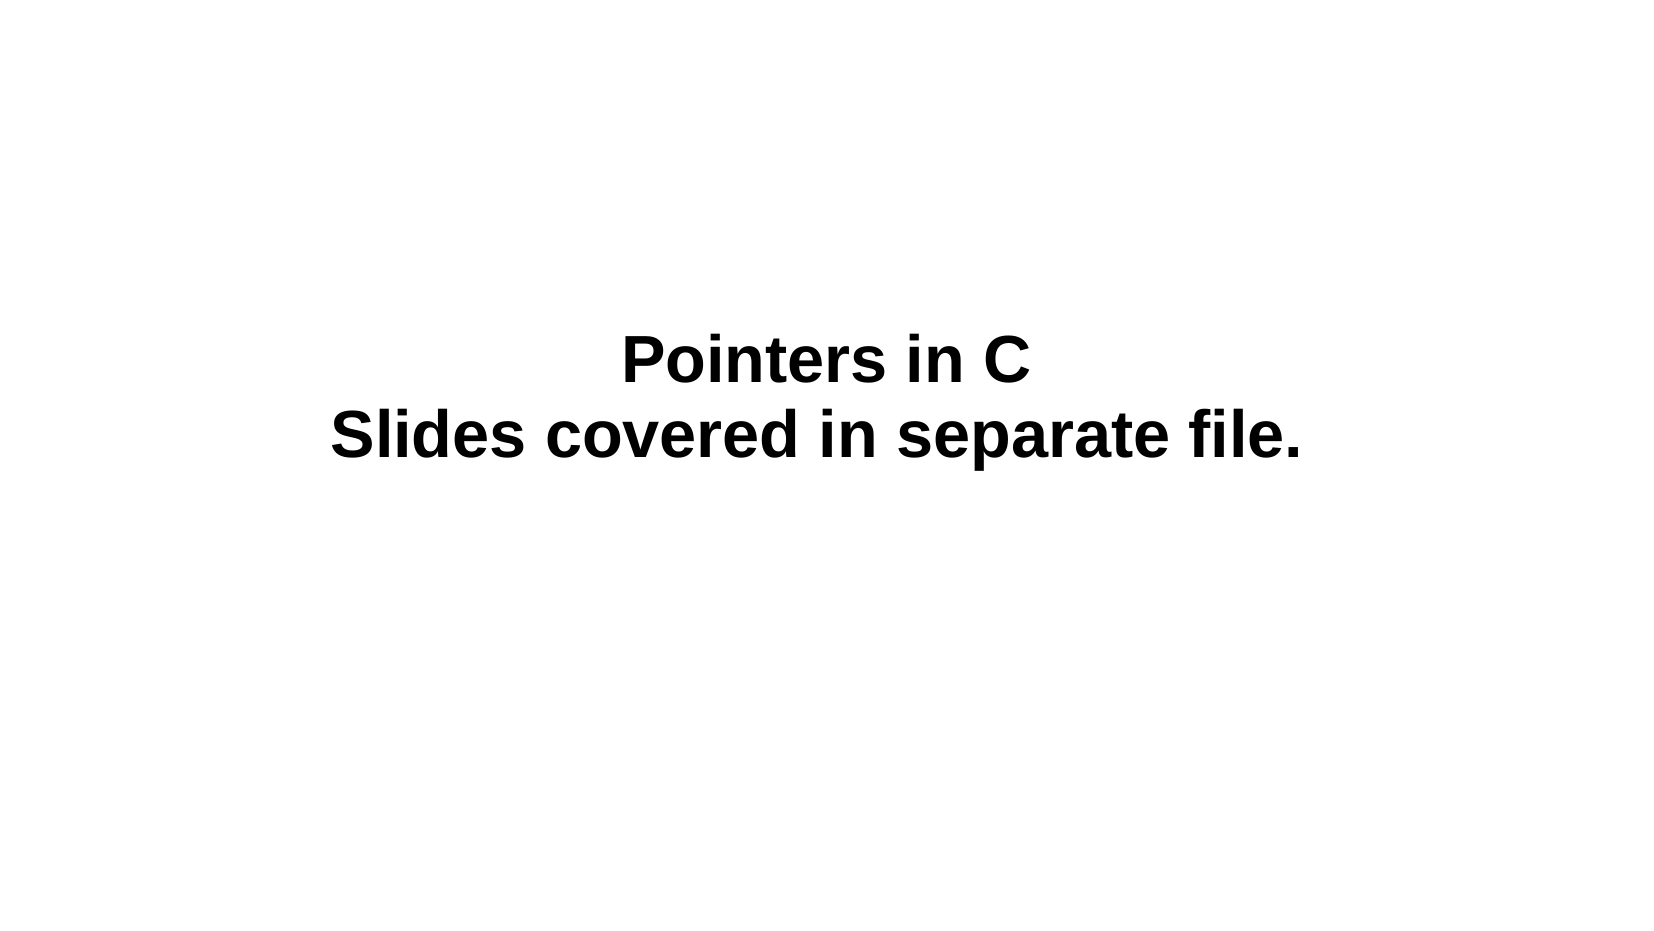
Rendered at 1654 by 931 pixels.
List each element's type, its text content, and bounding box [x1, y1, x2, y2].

subtitle Pointers in C Slides covered in separate file. [82, 37, 1571, 757]
